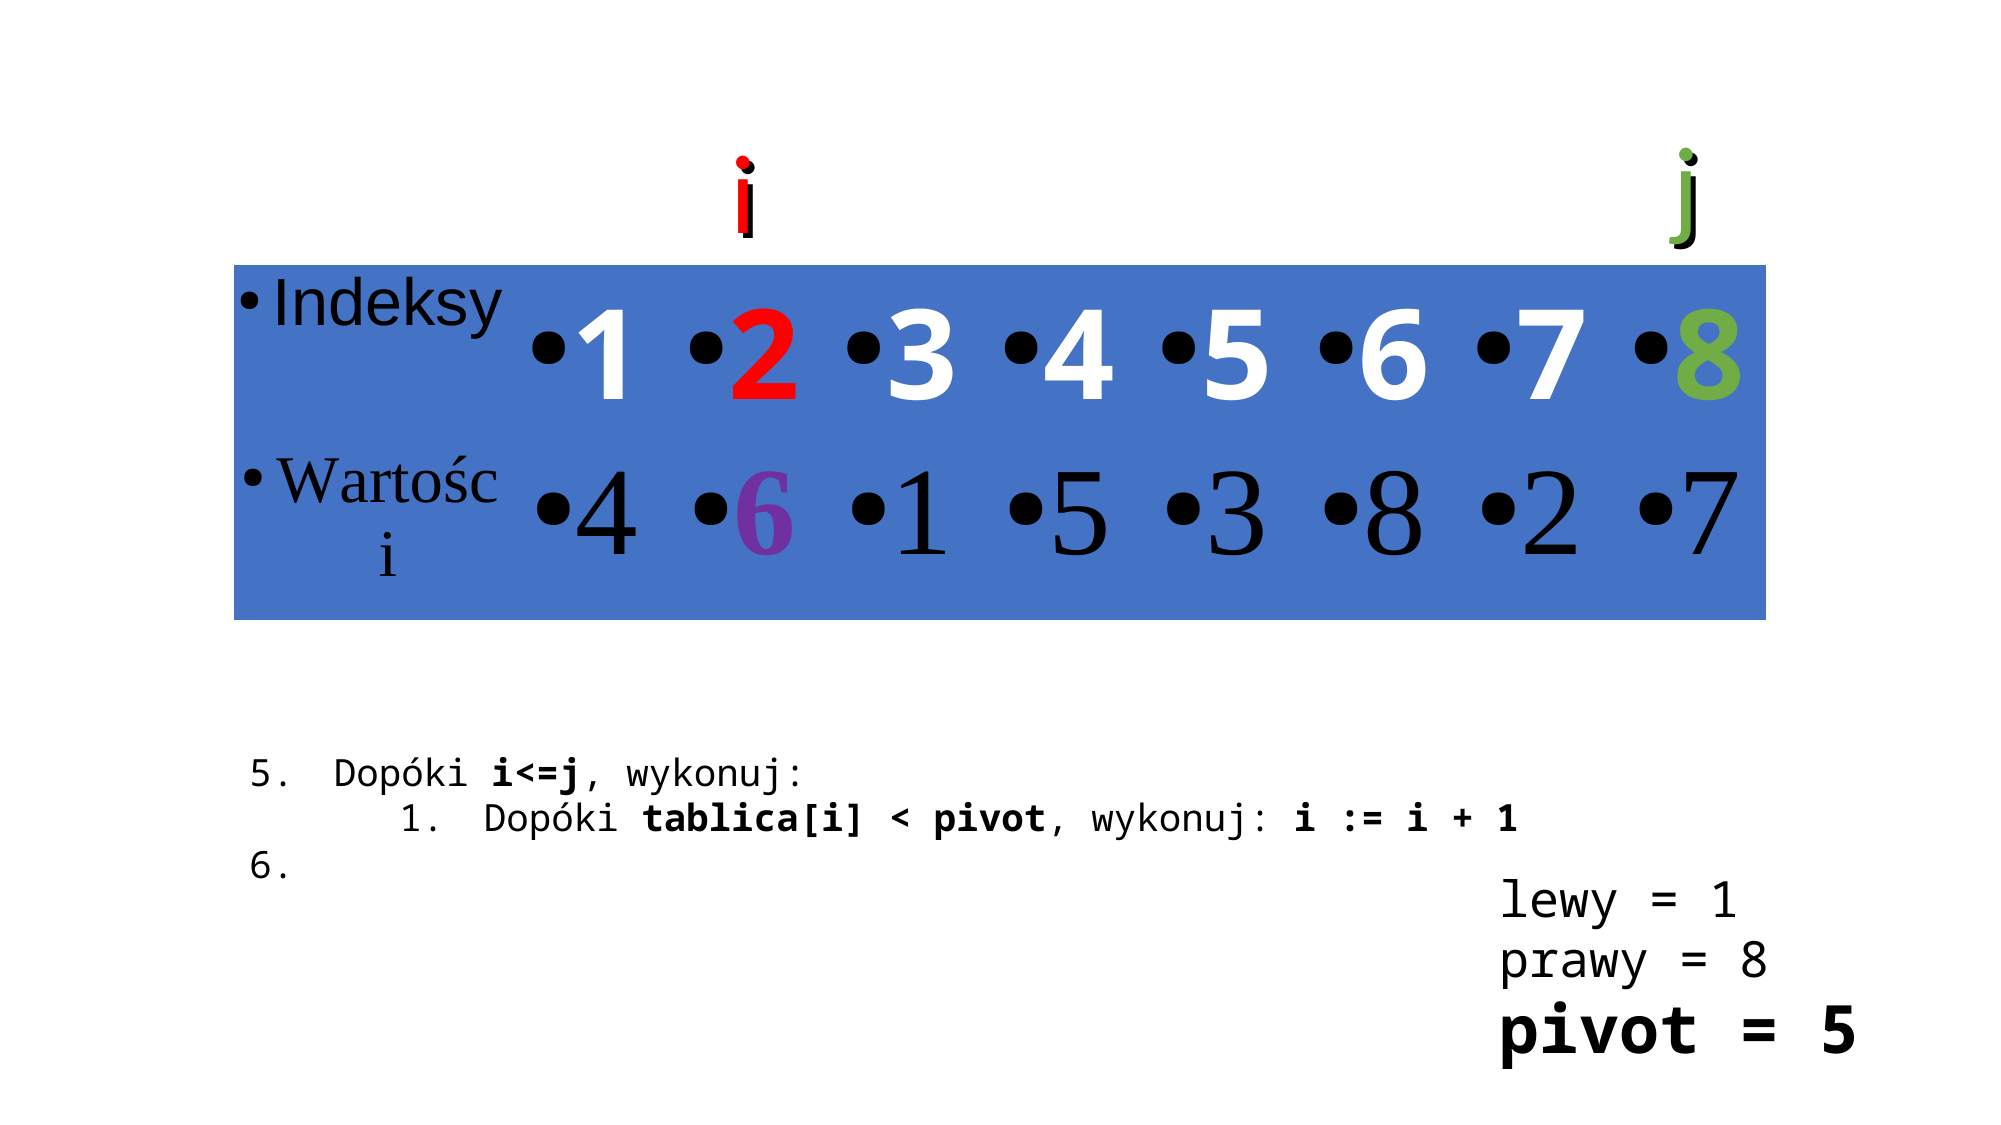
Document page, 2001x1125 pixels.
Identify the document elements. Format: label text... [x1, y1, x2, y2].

table_header 6 [1293, 265, 1451, 443]
table_cell 4 [506, 443, 663, 620]
text_box j [1658, 106, 1715, 256]
table_cell Wartości [234, 443, 506, 620]
table_header 5 [1136, 265, 1293, 443]
table_cell 3 [1136, 443, 1293, 620]
table_cell 7 [1608, 443, 1766, 620]
table_cell 5 [978, 443, 1136, 620]
table_header 8 [1608, 265, 1766, 443]
table_cell 8 [1293, 443, 1451, 620]
table_header 2 [663, 265, 821, 443]
table_cell 1 [821, 443, 978, 620]
table_cell 2 [1451, 443, 1608, 620]
text_box lewy = 1 prawy = 8 pivot = 5 [1484, 859, 1849, 1077]
table_header 4 [978, 265, 1136, 443]
text_box i [716, 114, 772, 264]
text_box Dopóki i<=j, wykonuj: Dopóki tablica[i] < pivot, wykonuj: i := i + 1 [234, 740, 1382, 893]
table_header 7 [1451, 265, 1608, 443]
table_header 1 [506, 265, 663, 443]
table_header 3 [821, 265, 978, 443]
table_header Indeksy [234, 265, 506, 443]
table_cell 6 [663, 443, 821, 620]
